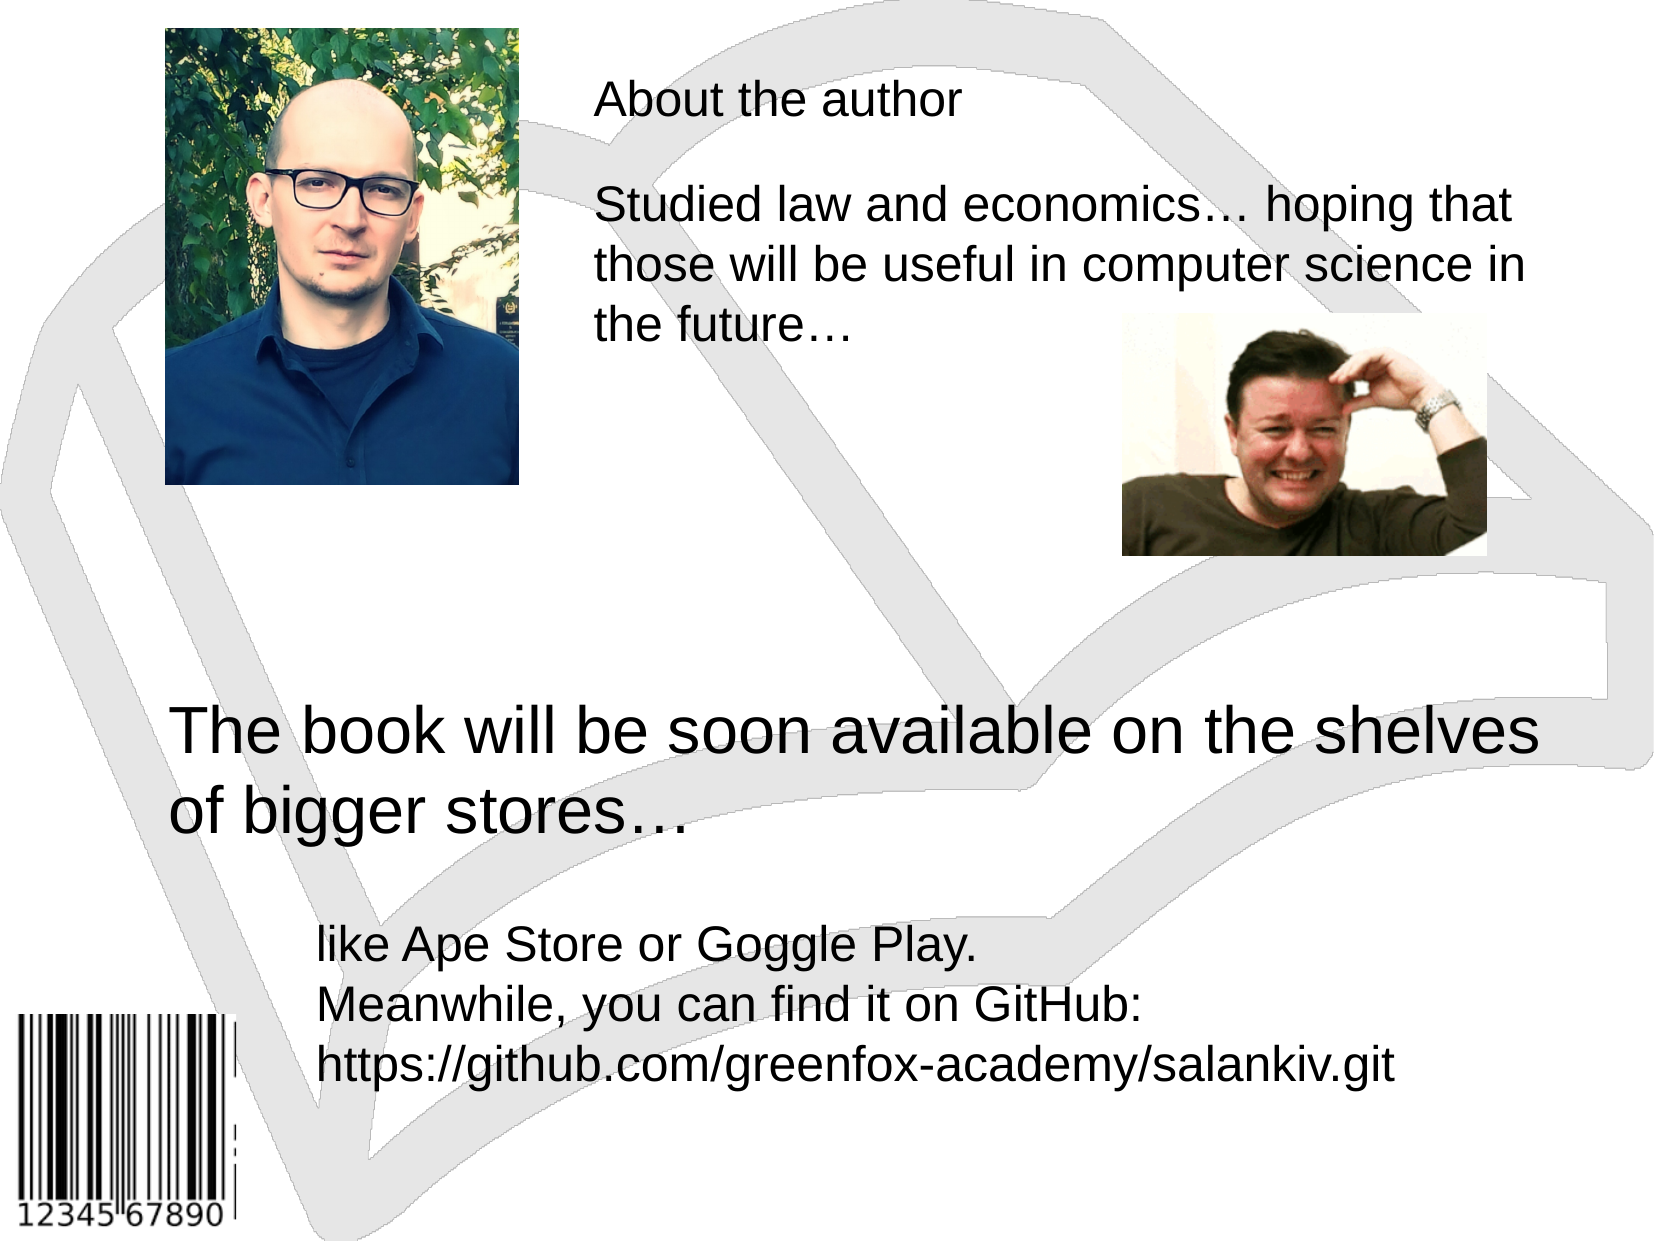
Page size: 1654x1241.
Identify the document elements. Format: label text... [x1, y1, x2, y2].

picture [0, 0, 1654, 1241]
text_box About the author Studied law and economics… hoping that those will be useful in computer science in the future… [578, 58, 1571, 473]
text_box The book will be soon available on the shelves of bigger stores… like Ape Store or Goggle Play. Meanwhile, you can find it on GitHub: https://github.com/greenfox-academy/salankiv.git [153, 679, 1571, 810]
